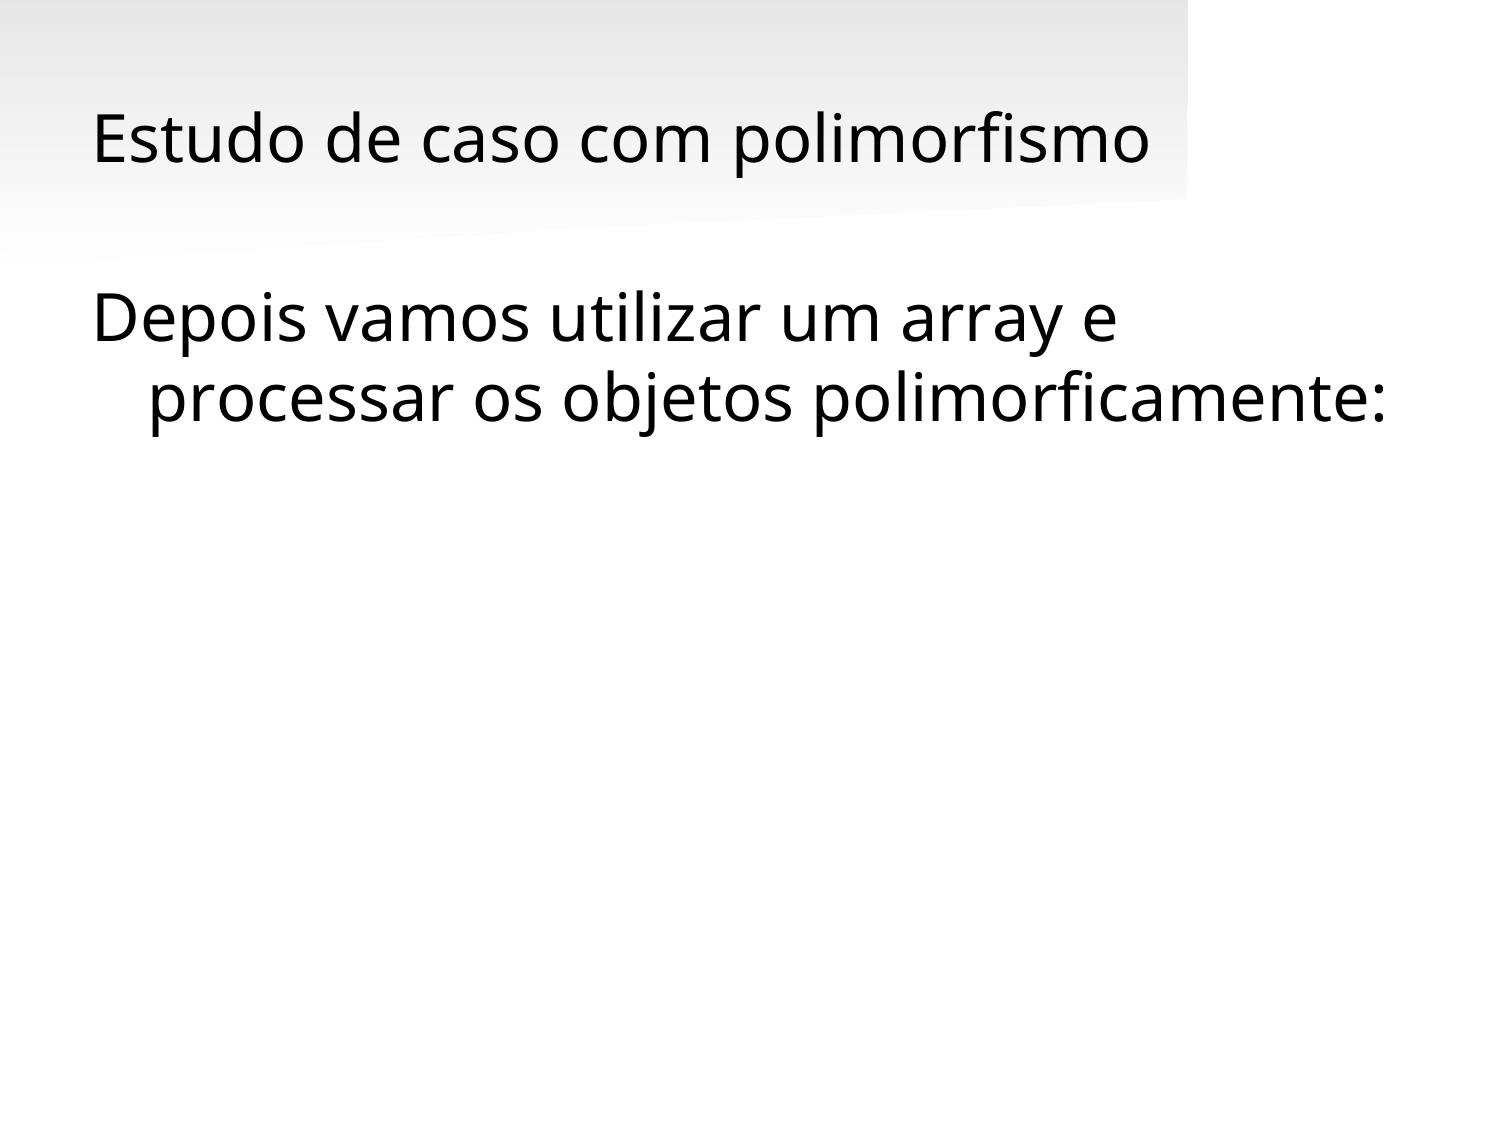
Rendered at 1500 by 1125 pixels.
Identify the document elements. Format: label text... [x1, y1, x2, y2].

list Depois vamos utilizar um array e processar os objetos polimorficamente: [76, 267, 1427, 1005]
title Estudo de caso com polimorfismo [76, 42, 1427, 230]
